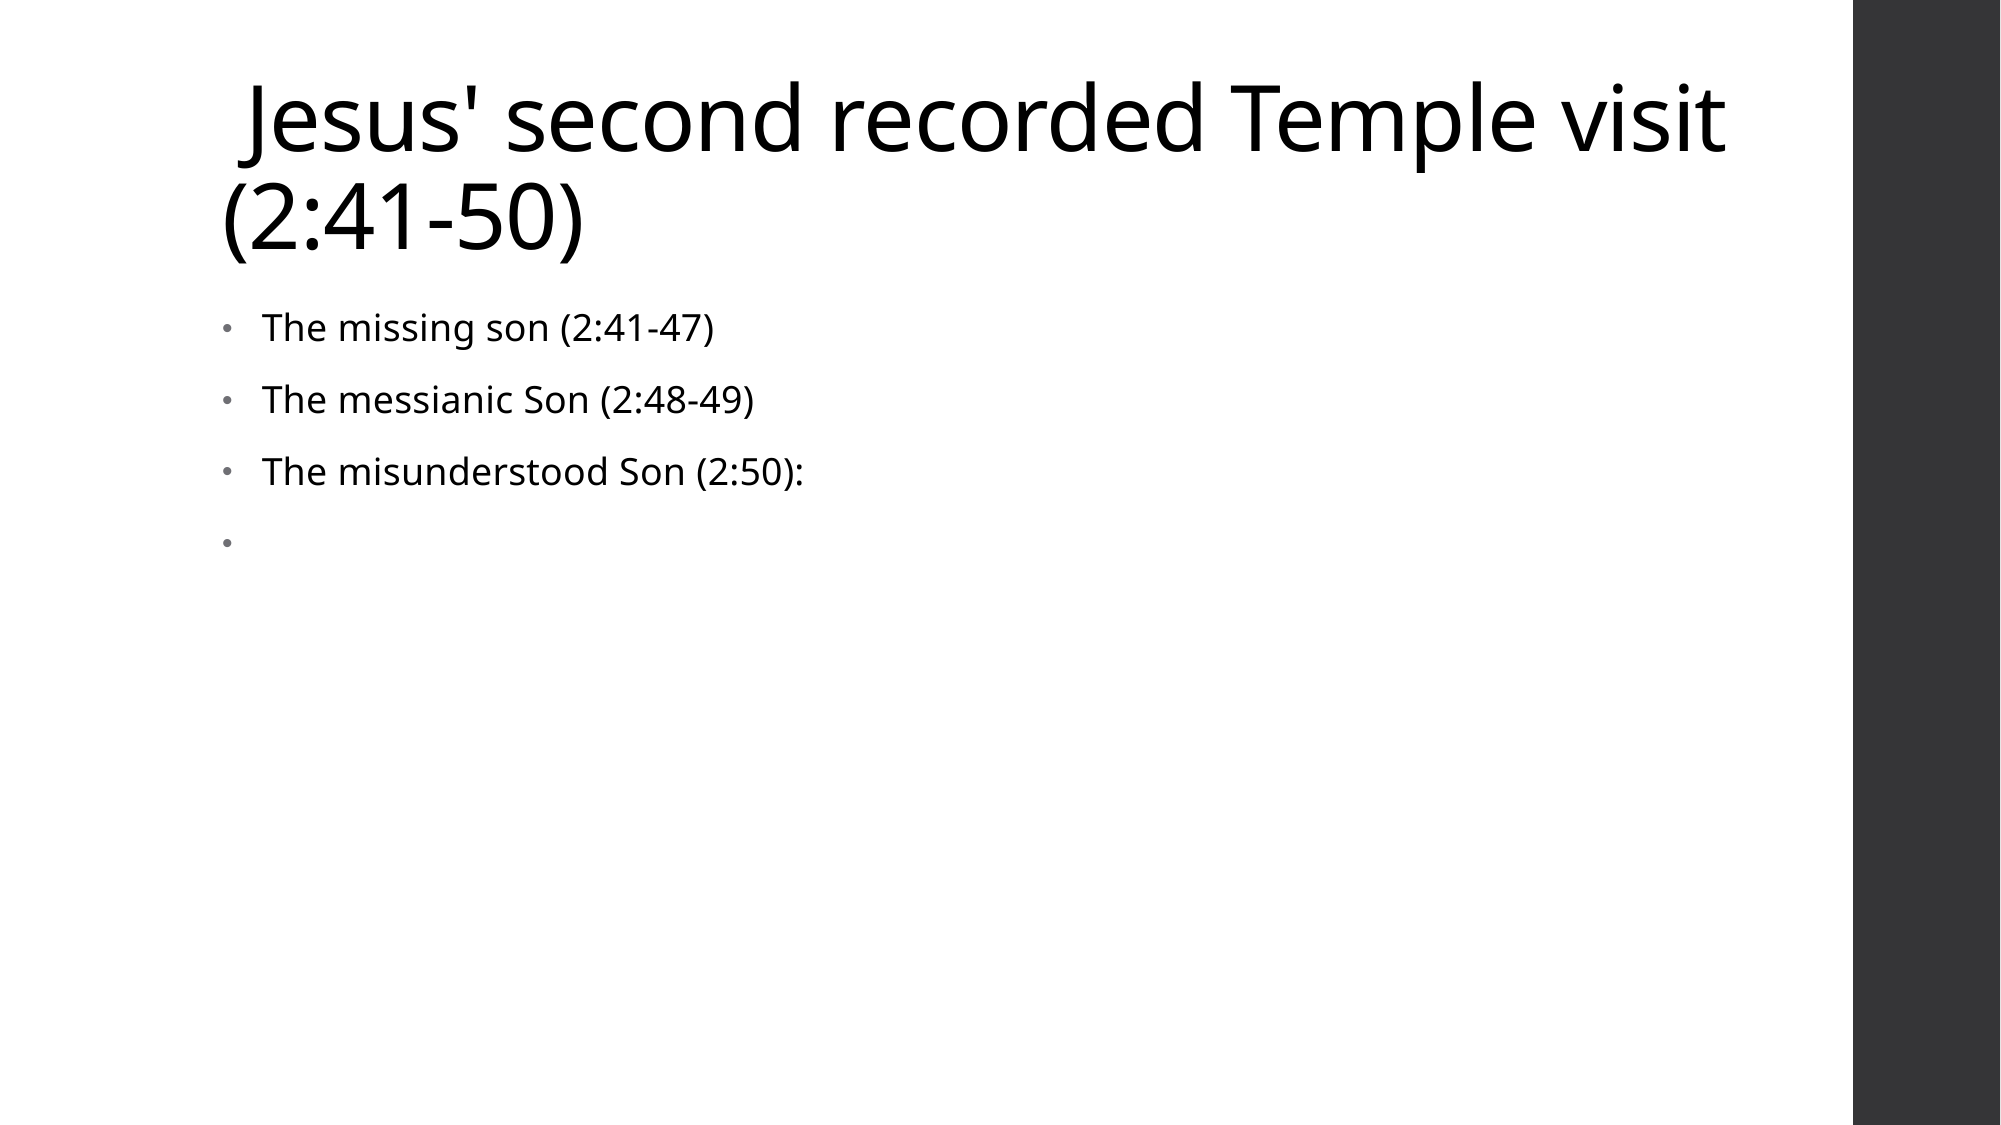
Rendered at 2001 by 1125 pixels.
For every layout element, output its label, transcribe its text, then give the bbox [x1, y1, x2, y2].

list The missing son (2:41-47) The messianic Son (2:48-49) The misunderstood Son (2:50): [206, 299, 1617, 1014]
title Jesus' second recorded Temple visit (2:41-50) [206, 60, 1797, 278]
